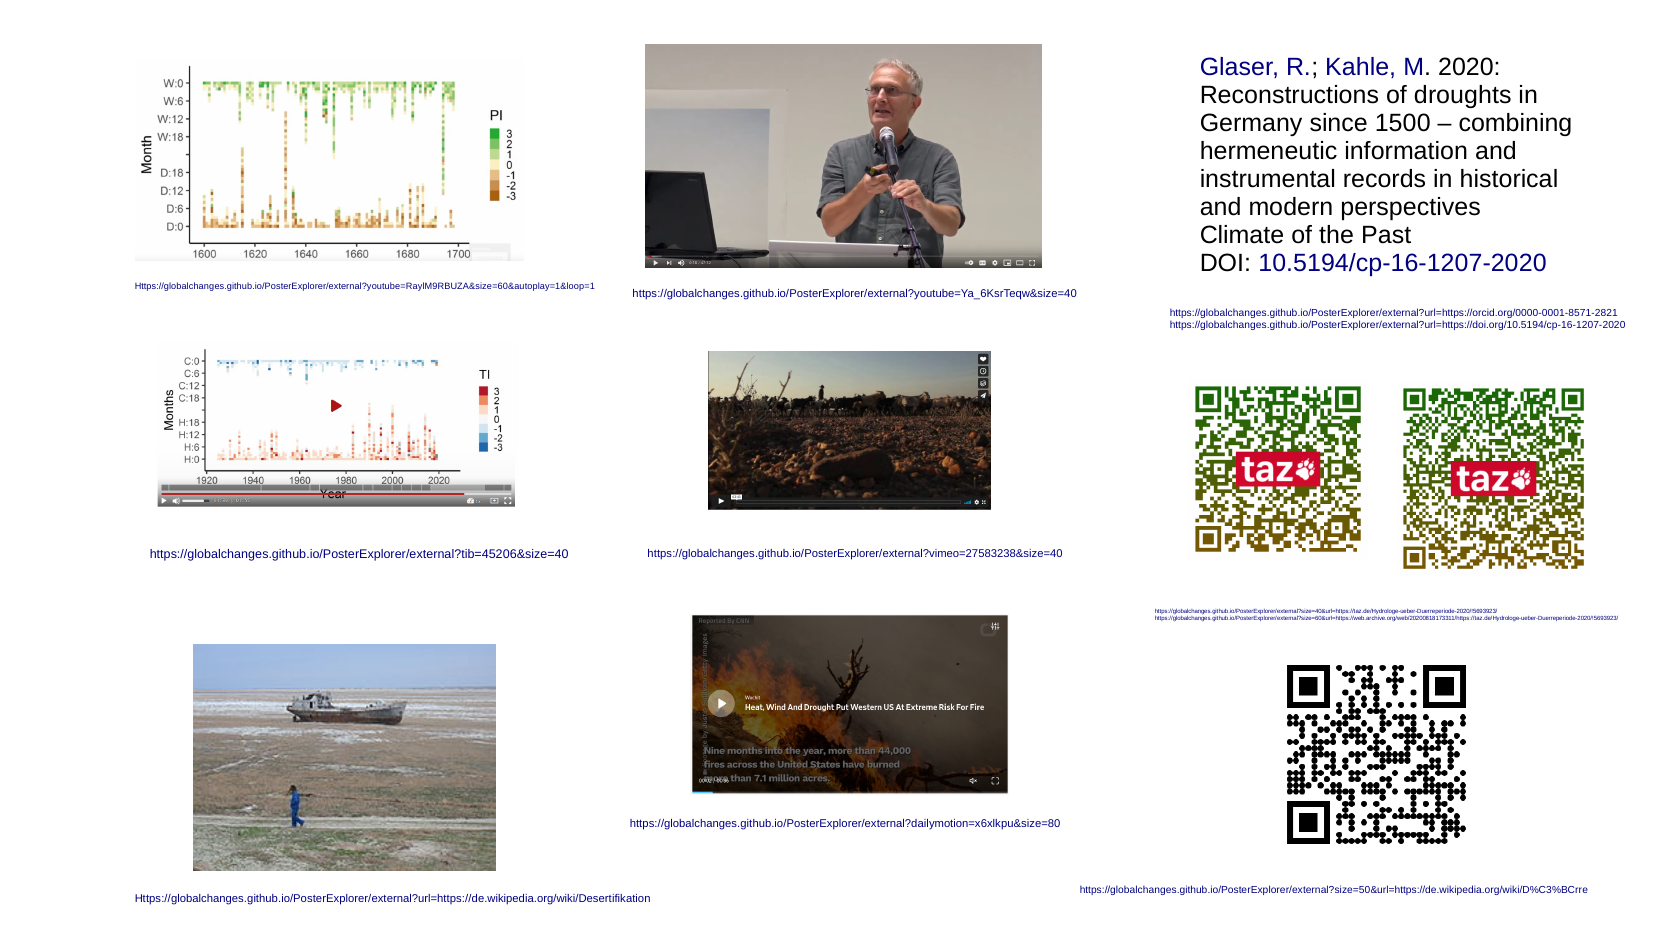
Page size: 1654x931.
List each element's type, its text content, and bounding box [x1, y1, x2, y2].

text_box https://globalchanges.github.io/PosterExplorer/external?vimeo=27583238&size=40 [632, 540, 1083, 568]
picture [690, 614, 1009, 795]
text_box https://globalchanges.github.io/PosterExplorer/external?size=40&url=https://taz.de/Hydrologe-ueber-Duerreperiode-2020/!5693923/ https://globalchanges.github.io/PosterExplorer/external?size=60&url=https://web.archive.org/web/20200818173311/https://taz.de/Hydrologe-ueber-Duerreperiode-2020/!5693923/ [1140, 600, 1651, 672]
picture [708, 351, 991, 511]
text_box https://globalchanges.github.io/PosterExplorer/external?dailymotion=x6xlkpu&size=80 [615, 810, 1081, 838]
picture [156, 342, 518, 511]
text_box https://globalchanges.github.io/PosterExplorer/external?size=50&url=https://de.wikipedia.org/wiki/D%C3%BCrre [1065, 877, 1621, 904]
text_box https://globalchanges.github.io/PosterExplorer/external?url=https://orcid.org/0000-0001-8571-2821 https://globalchanges.github.io/PosterExplorer/external?url=https://doi.org/10.5194/cp-16-1207-2020 [1155, 300, 1654, 380]
text_box Https://globalchanges.github.io/PosterExplorer/external?url=https://de.wikipedia.org/wiki/Desertifikation [120, 885, 781, 913]
text_box Glaser, R.; Kahle, M. 2020: Reconstructions of droughts in Germany since 1500 – combining hermeneutic information and instrumental records in historical and modern perspectives Climate of the Past DOI: 10.5194/cp-16-1207-2020 [1185, 45, 1606, 284]
picture [135, 59, 524, 261]
picture [1260, 672, 1492, 871]
text_box https://globalchanges.github.io/PosterExplorer/external?tib=45206&size=40 [135, 540, 616, 569]
text_box Https://globalchanges.github.io/PosterExplorer/external?youtube=RaylM9RBUZA&size=60&autoplay=1&loop=1 [120, 274, 616, 300]
picture [1397, 382, 1590, 575]
picture [645, 44, 1042, 268]
text_box https://globalchanges.github.io/PosterExplorer/external?youtube=Ya_6KsrTeqw&size=40 [617, 279, 1126, 320]
picture [193, 644, 496, 872]
picture [1188, 379, 1368, 559]
